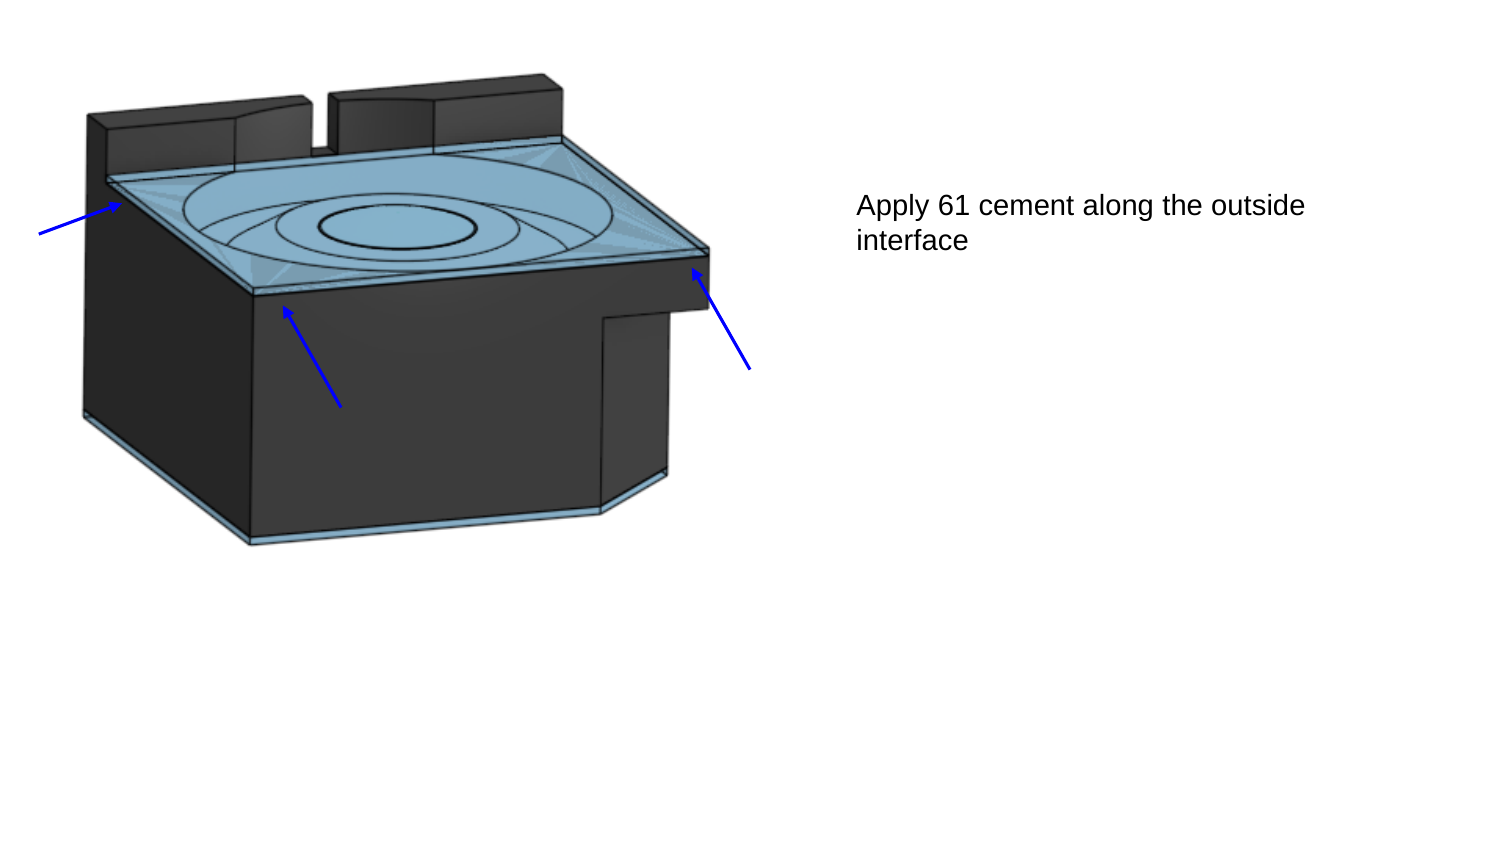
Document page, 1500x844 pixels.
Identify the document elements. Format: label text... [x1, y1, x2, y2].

text_box Apply 61 cement along the outside interface [841, 171, 1330, 272]
picture [24, 24, 768, 591]
